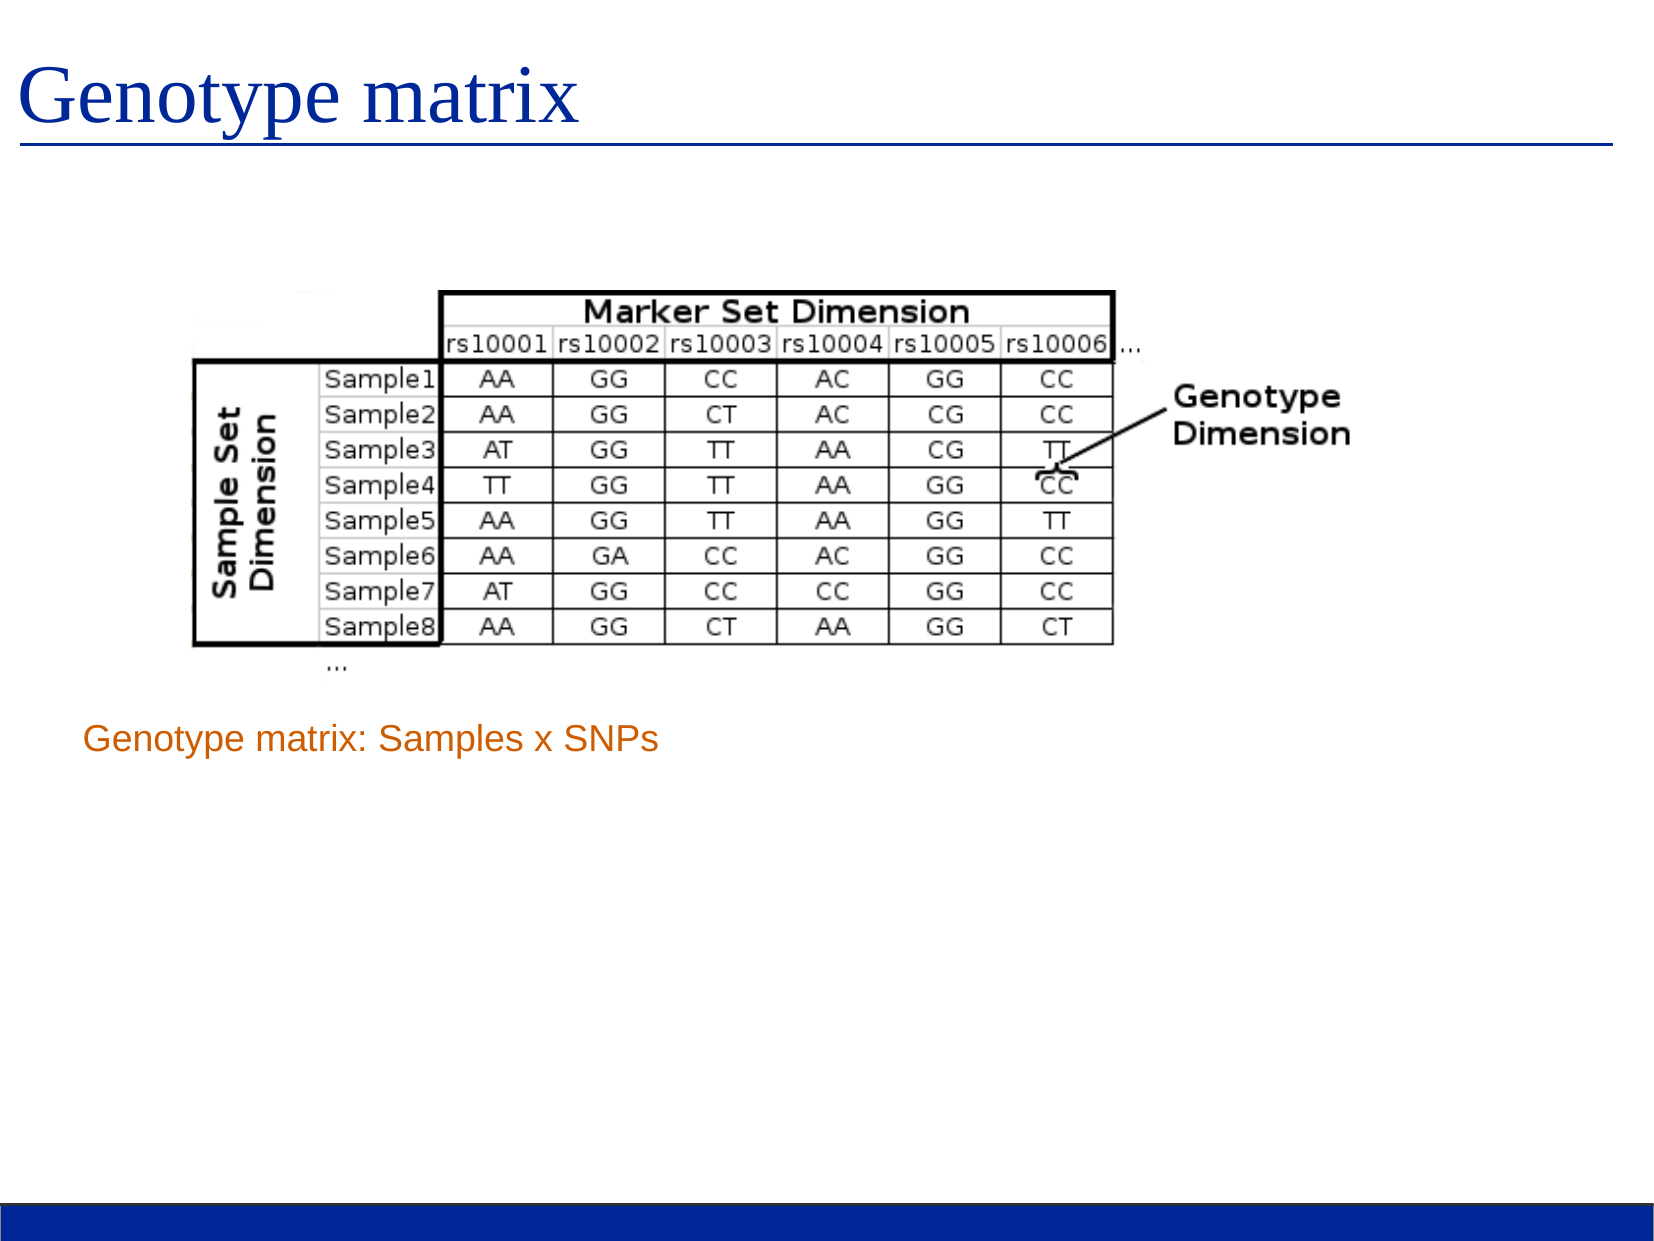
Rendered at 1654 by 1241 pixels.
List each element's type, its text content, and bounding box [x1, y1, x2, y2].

list Genotype matrix: Samples x SNPs [82, 717, 1571, 1109]
title Genotype matrix [17, 0, 1589, 198]
picture [191, 290, 1462, 681]
